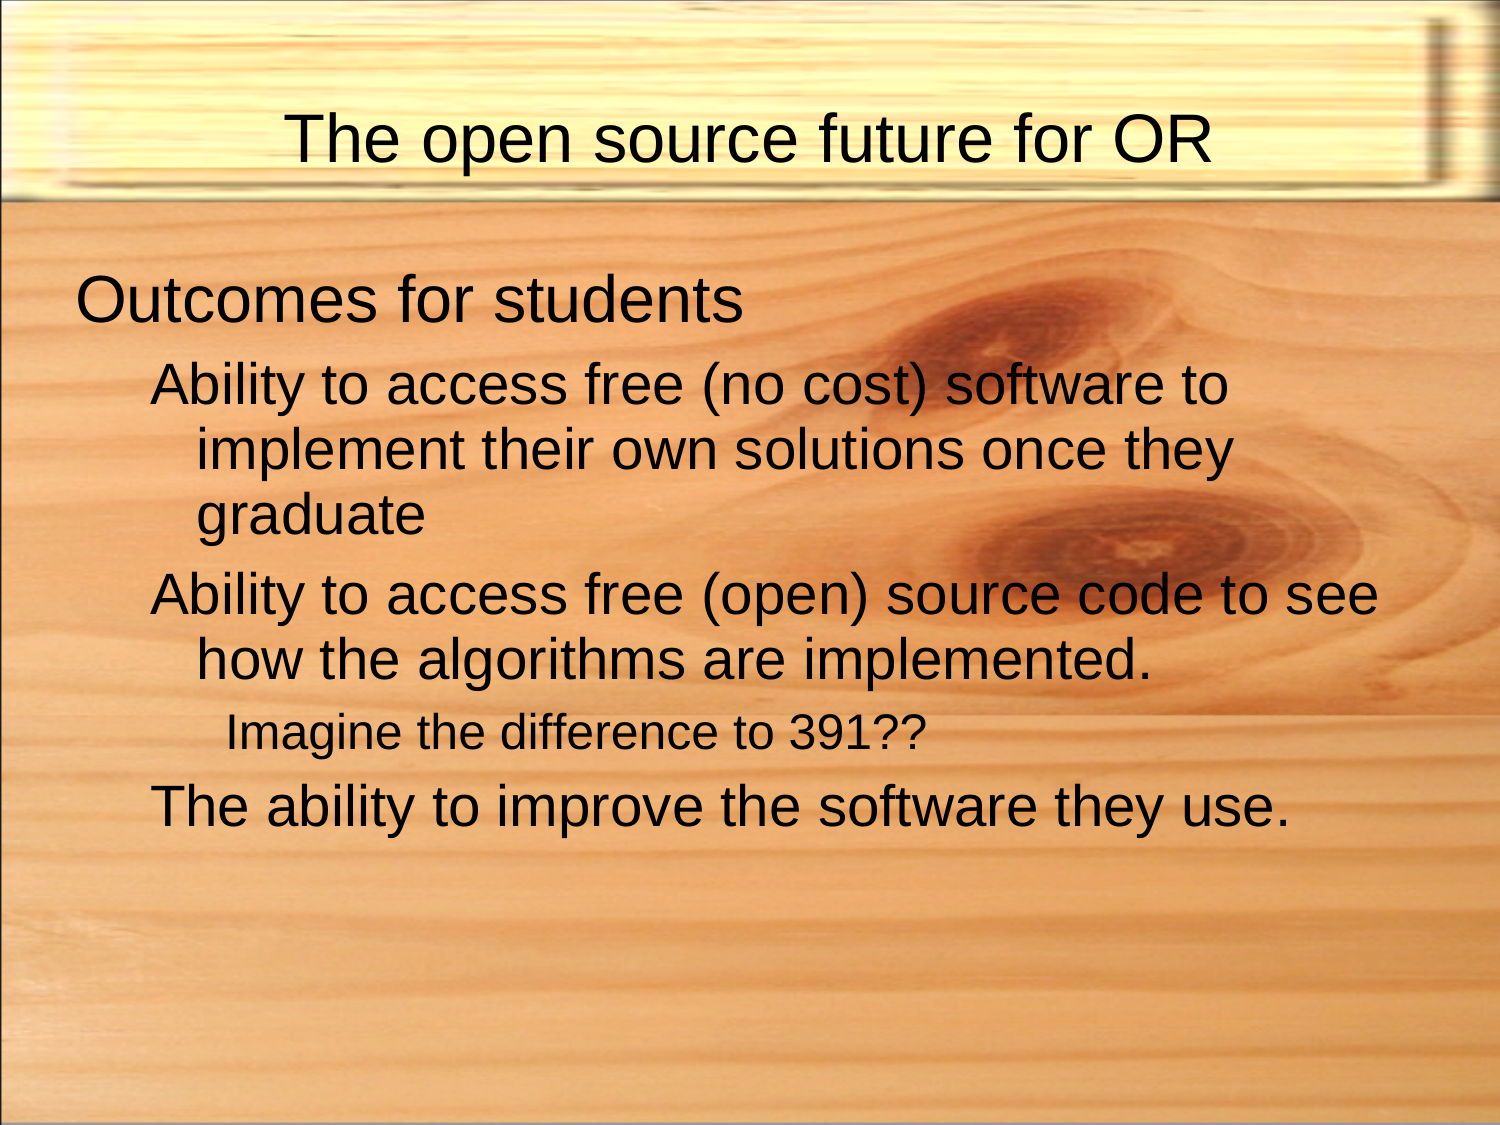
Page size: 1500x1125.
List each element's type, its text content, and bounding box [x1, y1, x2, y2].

title The open source future for OR [75, 52, 1426, 226]
picture [0, 0, 1500, 1125]
list Outcomes for students Ability to access free (no cost) software to implement their own solutions once they graduate Ability to access free (open) source code to see how the algorithms are implemented. Imagine the difference to 391?? The ability to improve the software they use. [75, 262, 1426, 991]
